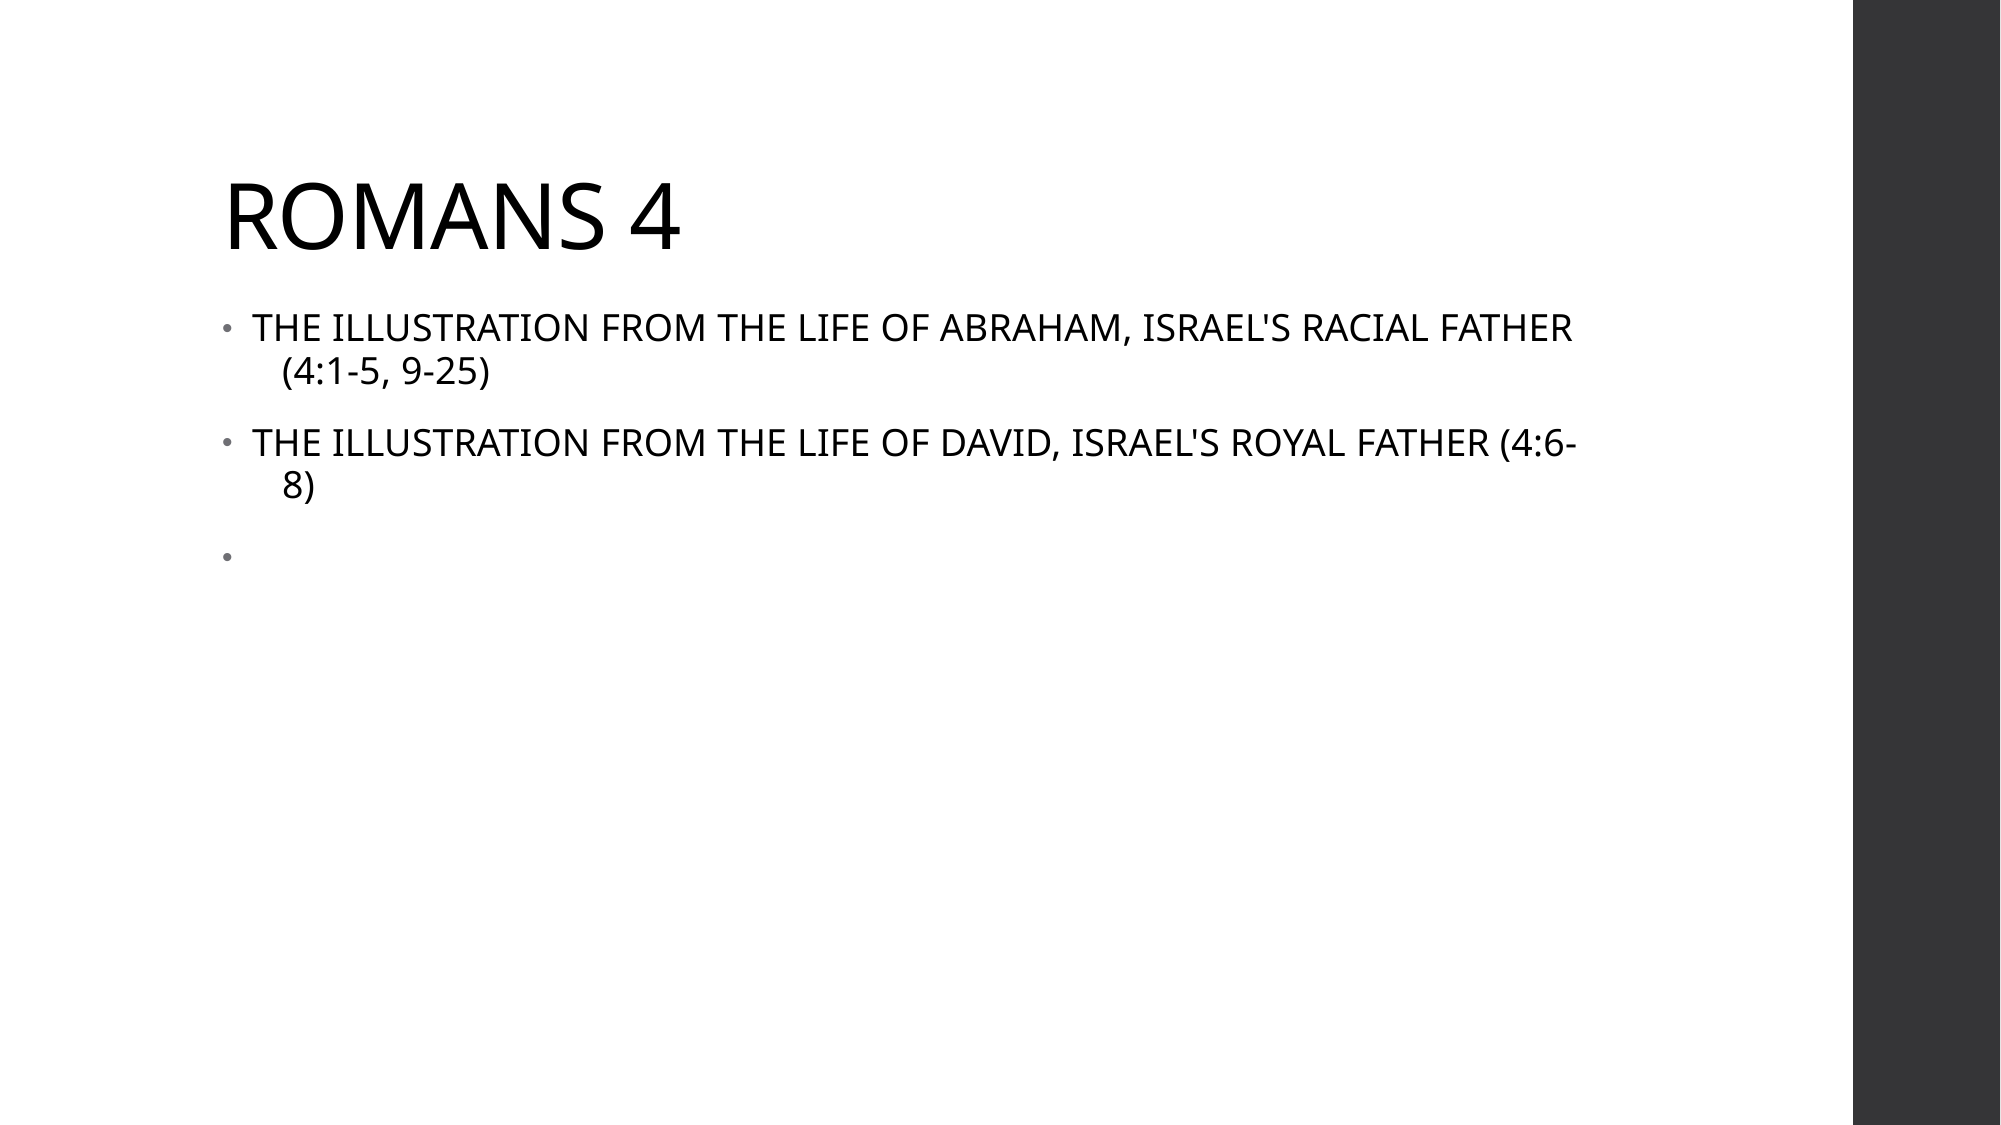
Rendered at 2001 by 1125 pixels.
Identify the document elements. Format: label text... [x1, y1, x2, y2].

list THE ILLUSTRATION FROM THE LIFE OF ABRAHAM, ISRAEL'S RACIAL FATHER (4:1-5, 9-25) THE ILLUSTRATION FROM THE LIFE OF DAVID, ISRAEL'S ROYAL FATHER (4:6-8) [206, 299, 1617, 1014]
title ROMANS 4 [206, 60, 1797, 278]
